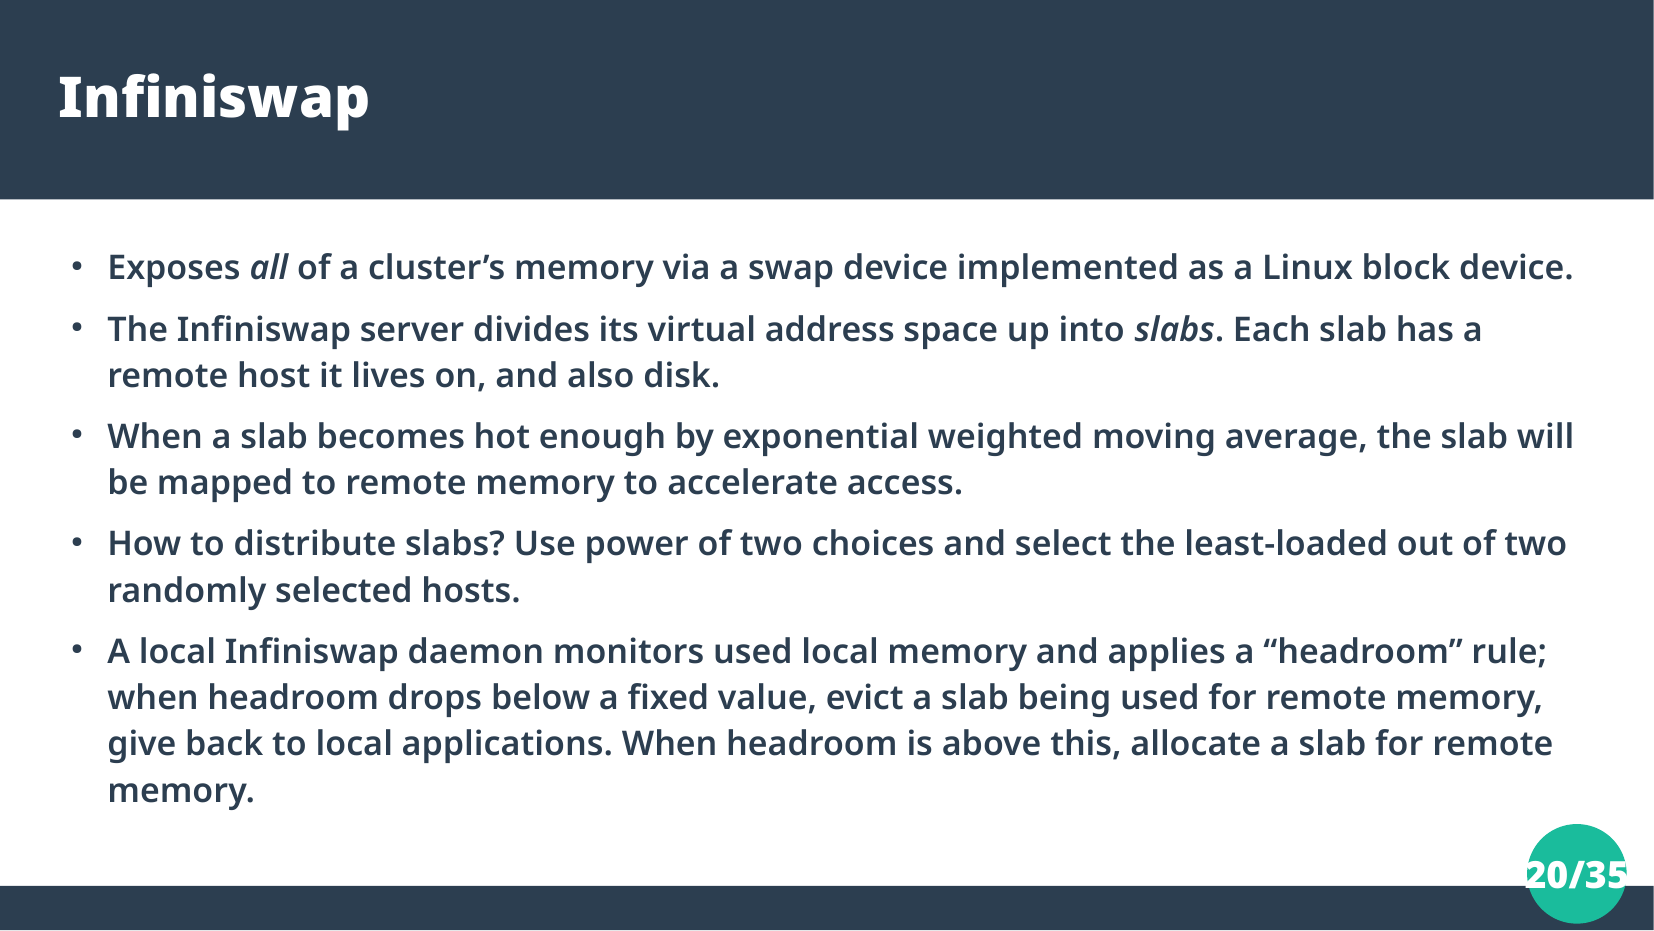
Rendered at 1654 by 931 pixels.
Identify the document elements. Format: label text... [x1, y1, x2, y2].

title Infiniswap [59, 37, 1595, 155]
list Exposes all of a cluster’s memory via a swap device implemented as a Linux block device. The Infiniswap server divides its virtual address space up into slabs. Each slab has a remote host it lives on, and also disk. When a slab becomes hot enough by exponential weighted moving average, the slab will be mapped to remote memory to accelerate access. How to distribute slabs? Use power of two choices and select the least-loaded out of two randomly selected hosts. A local Infiniswap daemon monitors used local memory and applies a “headroom” rule; when headroom drops below a fixed value, evict a slab being used for remote memory, give back to local applications. When headroom is above this, allocate a slab for remote memory. [59, 243, 1595, 864]
